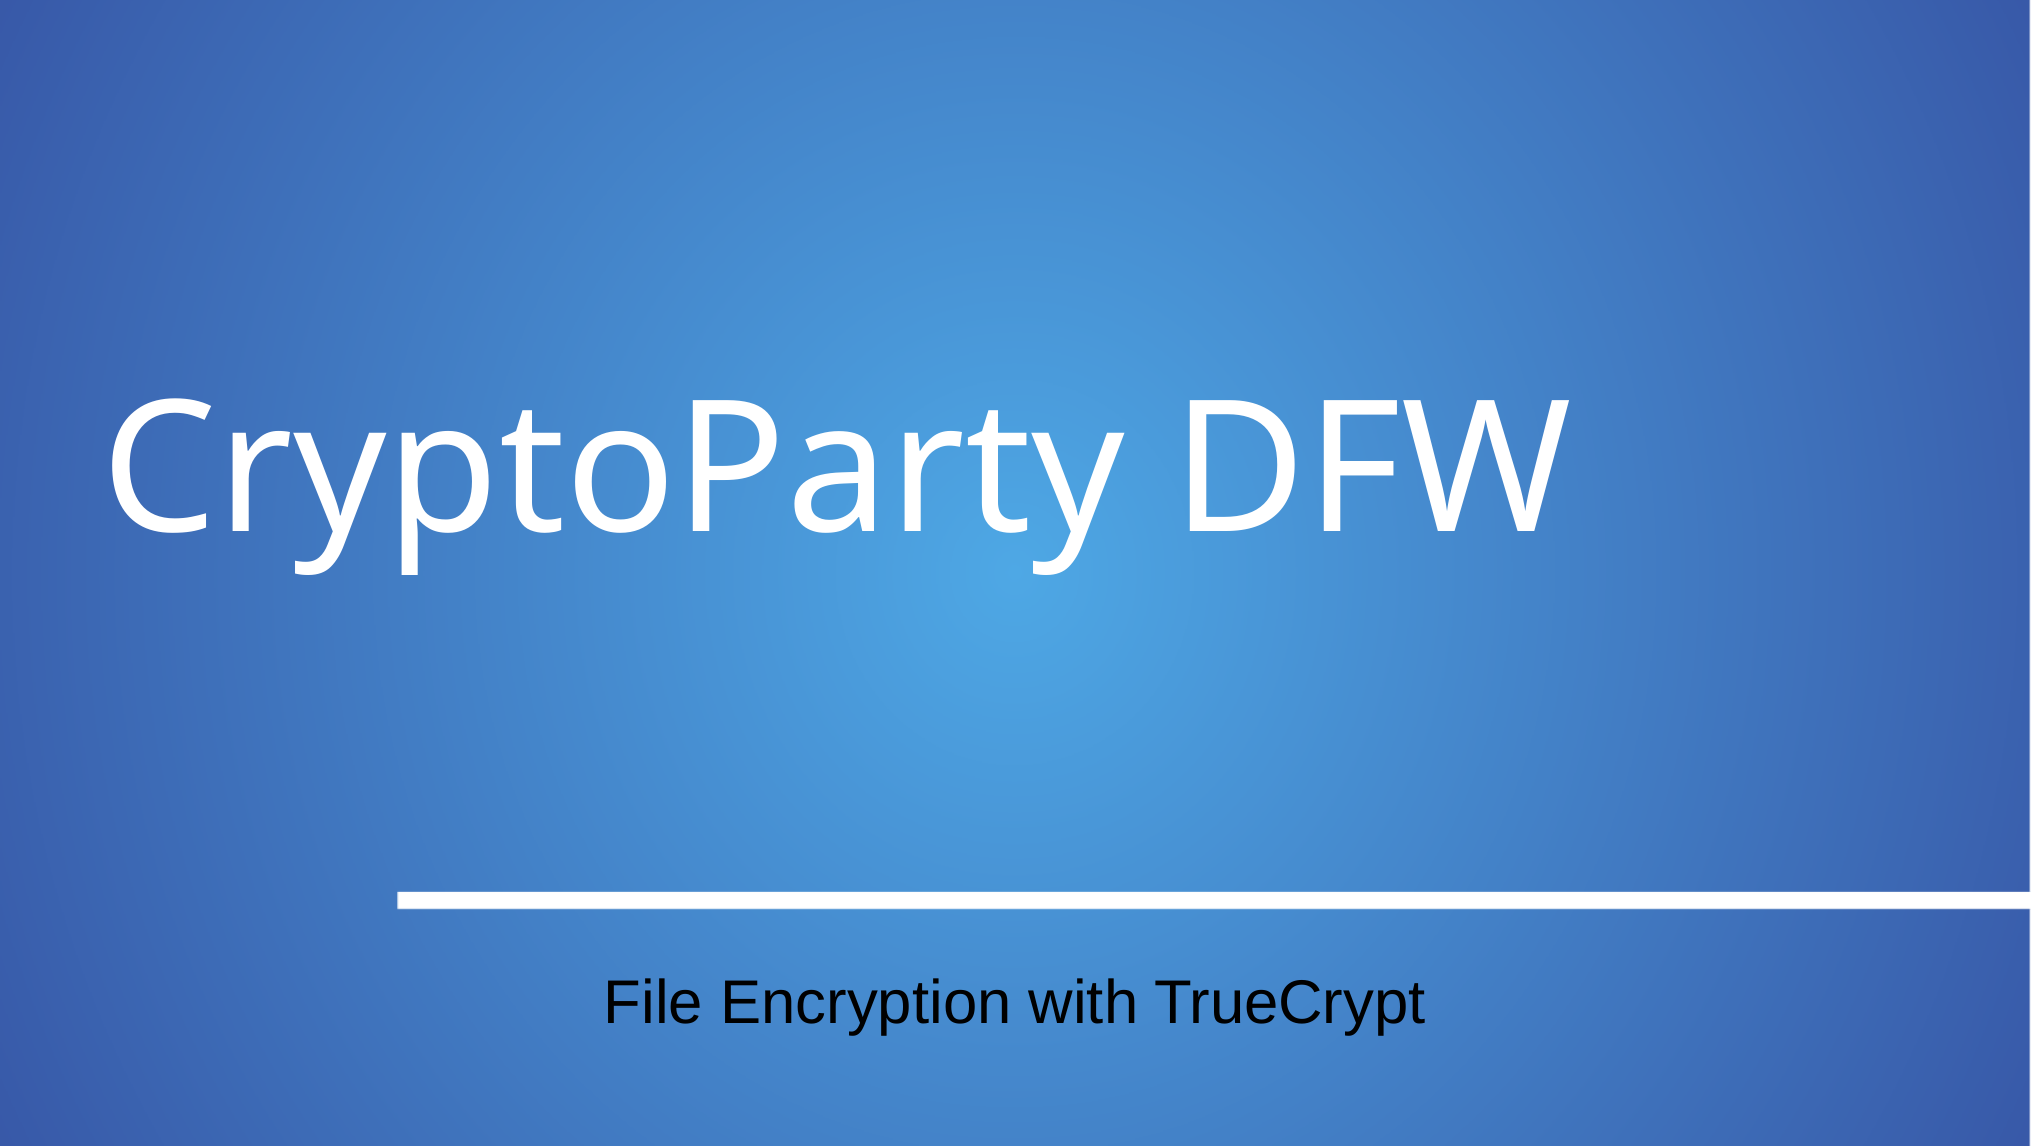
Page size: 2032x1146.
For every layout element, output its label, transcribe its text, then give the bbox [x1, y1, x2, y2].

subtitle File Encryption with TrueCrypt [101, 967, 1930, 1037]
picture [0, 0, 2032, 1146]
title CryptoParty DFW [101, 45, 1930, 875]
